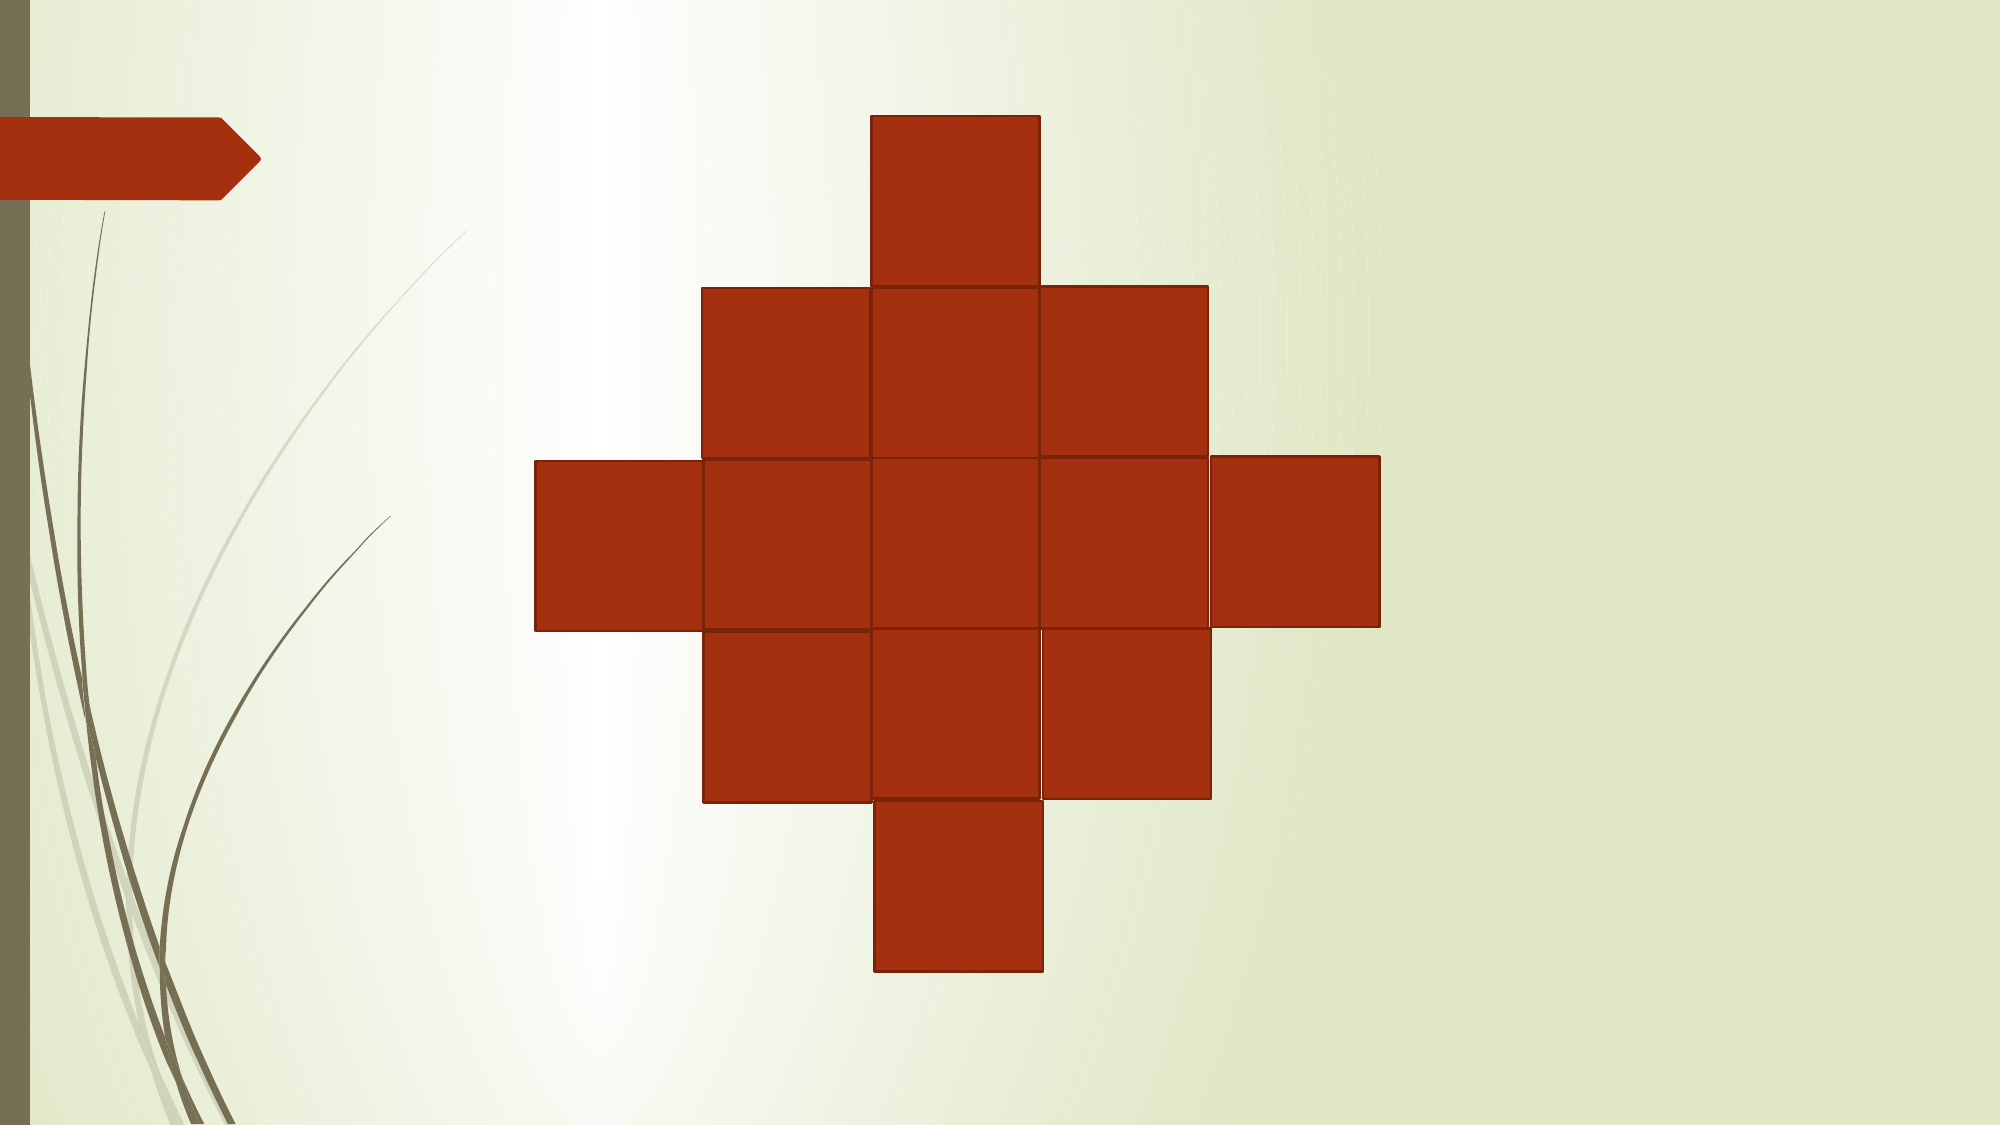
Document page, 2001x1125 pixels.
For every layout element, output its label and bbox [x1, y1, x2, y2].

text_box [535, 116, 1212, 803]
text_box [1211, 456, 1380, 627]
text_box [874, 801, 1043, 972]
